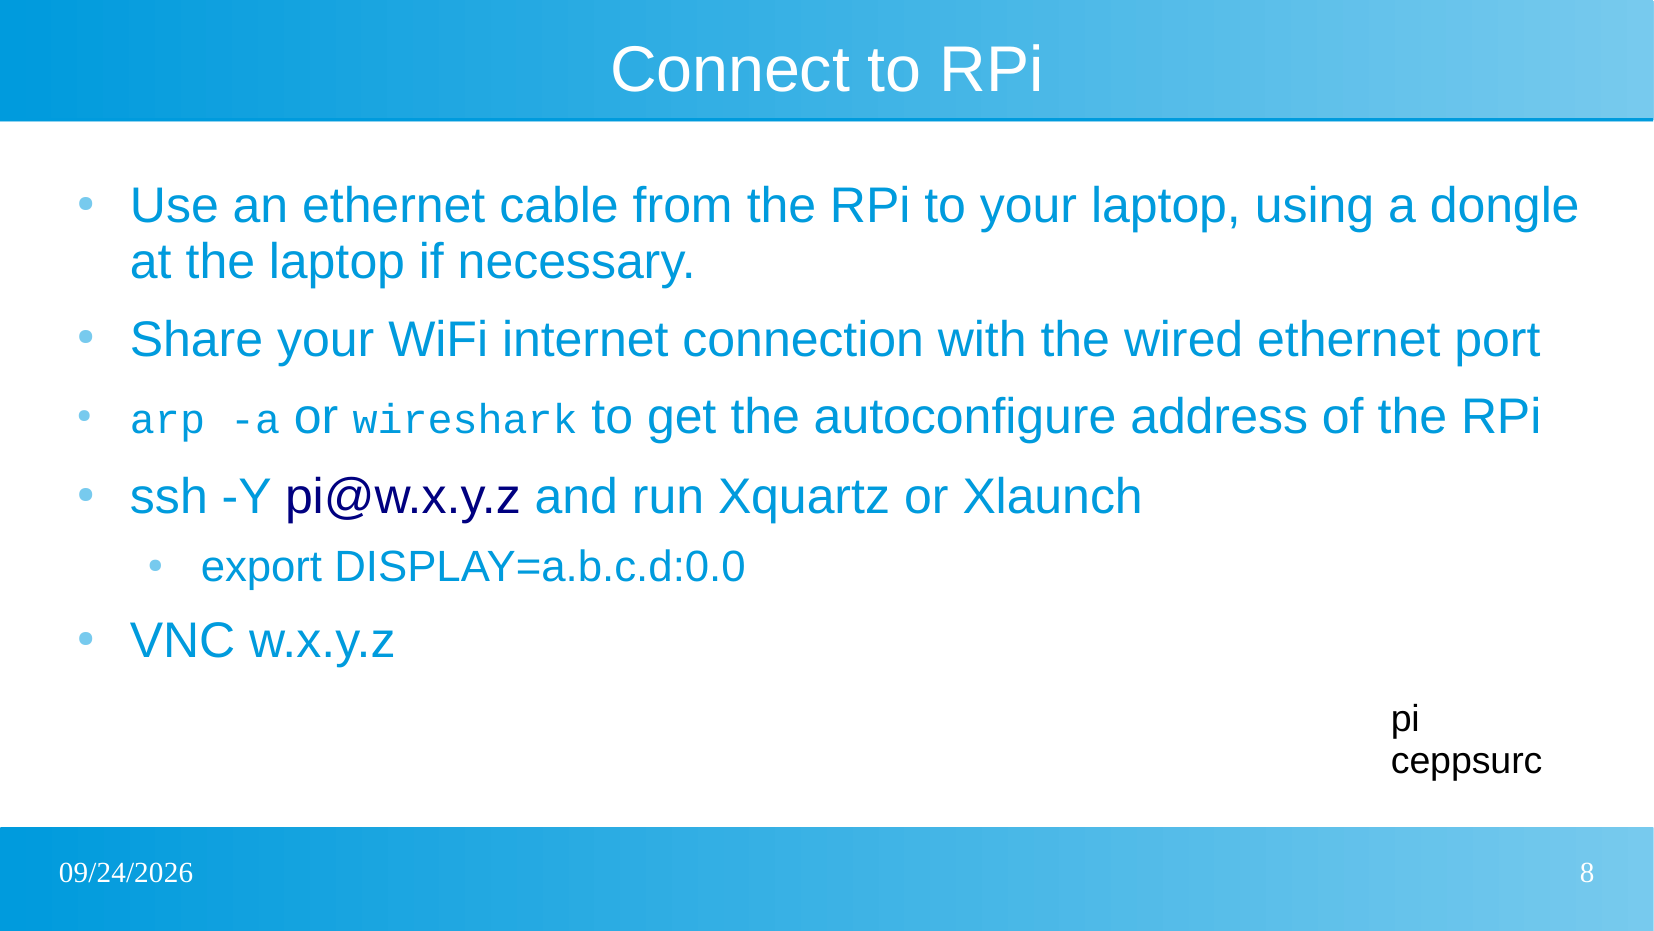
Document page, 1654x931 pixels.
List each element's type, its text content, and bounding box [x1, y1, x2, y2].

text_box pi ceppsurc [1376, 690, 1558, 790]
title Connect to RPi [59, 29, 1595, 108]
list Use an ethernet cable from the RPi to your laptop, using a dongle at the laptop if necessary. Share your WiFi internet connection with the wired ethernet port arp -a or wireshark to get the autoconfigure address of the RPi ssh -Y pi@w.x.y.z and run Xquartz or Xlaunch export DISPLAY=a.b.c.d:0.0 VNC w.x.y.z [59, 177, 1595, 768]
